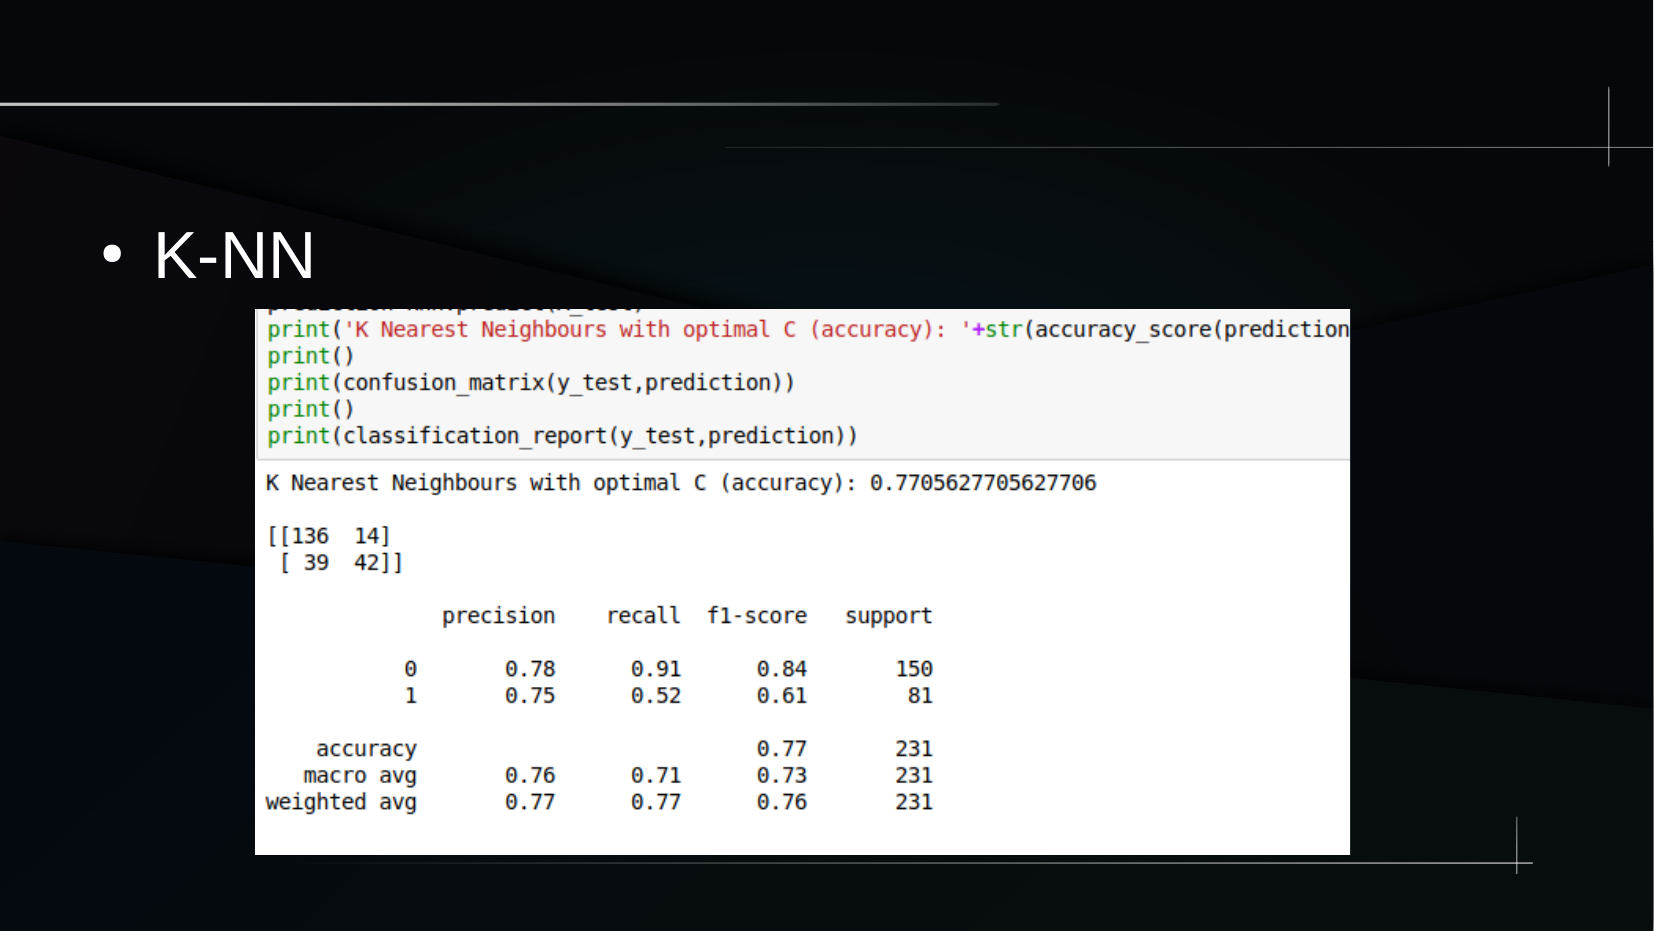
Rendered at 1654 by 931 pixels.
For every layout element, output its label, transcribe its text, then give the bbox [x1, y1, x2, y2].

picture [0, 0, 1654, 931]
list K-NN [82, 217, 809, 758]
